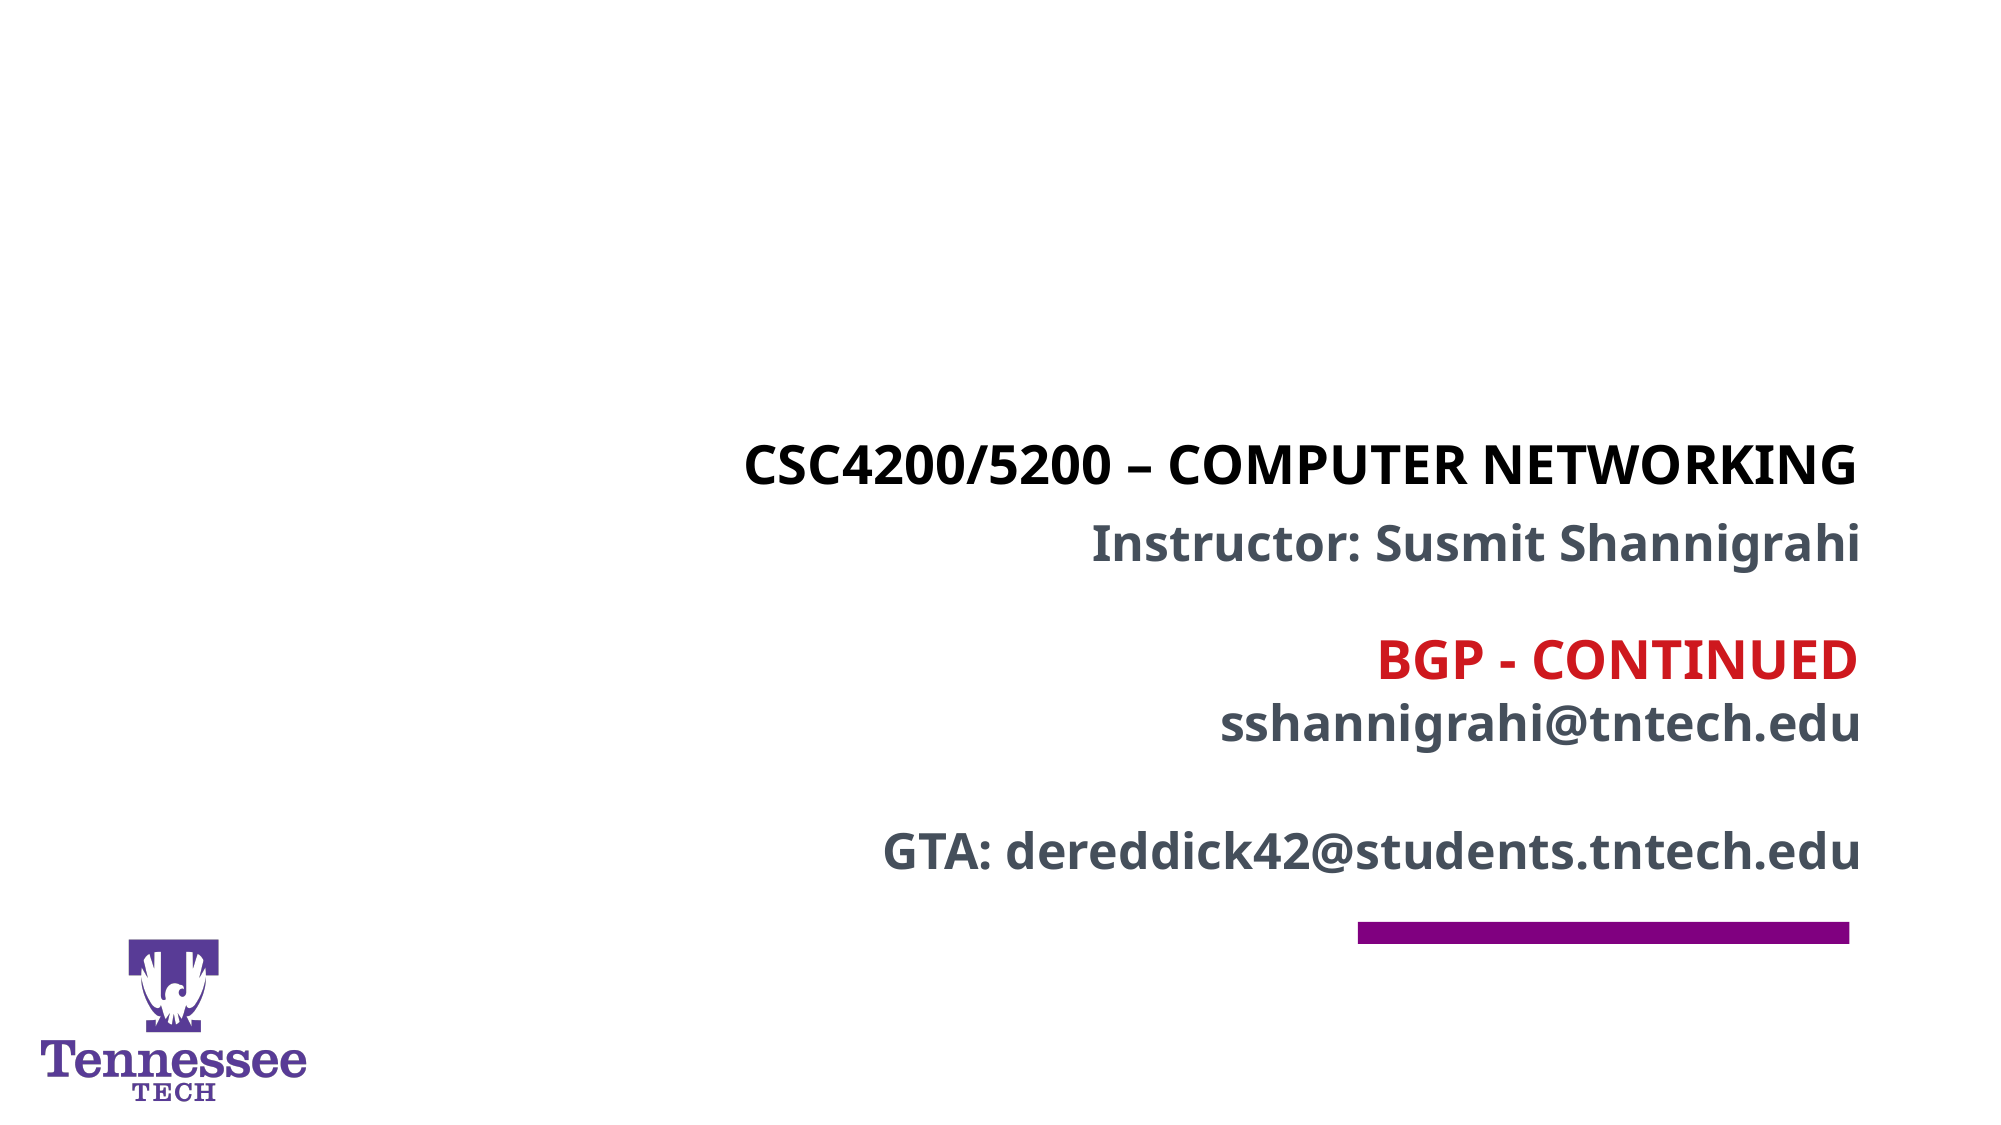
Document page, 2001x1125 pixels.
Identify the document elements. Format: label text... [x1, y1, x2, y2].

picture [16, 914, 331, 1122]
text_box CSC4200/5200 – Computer Networking BGP - Continued [30, 404, 1875, 706]
text_box Instructor: Susmit Shannigrahi sshannigrahi@tntech.edu GTA: dereddick42@students.tntech.edu [462, 886, 1877, 1075]
